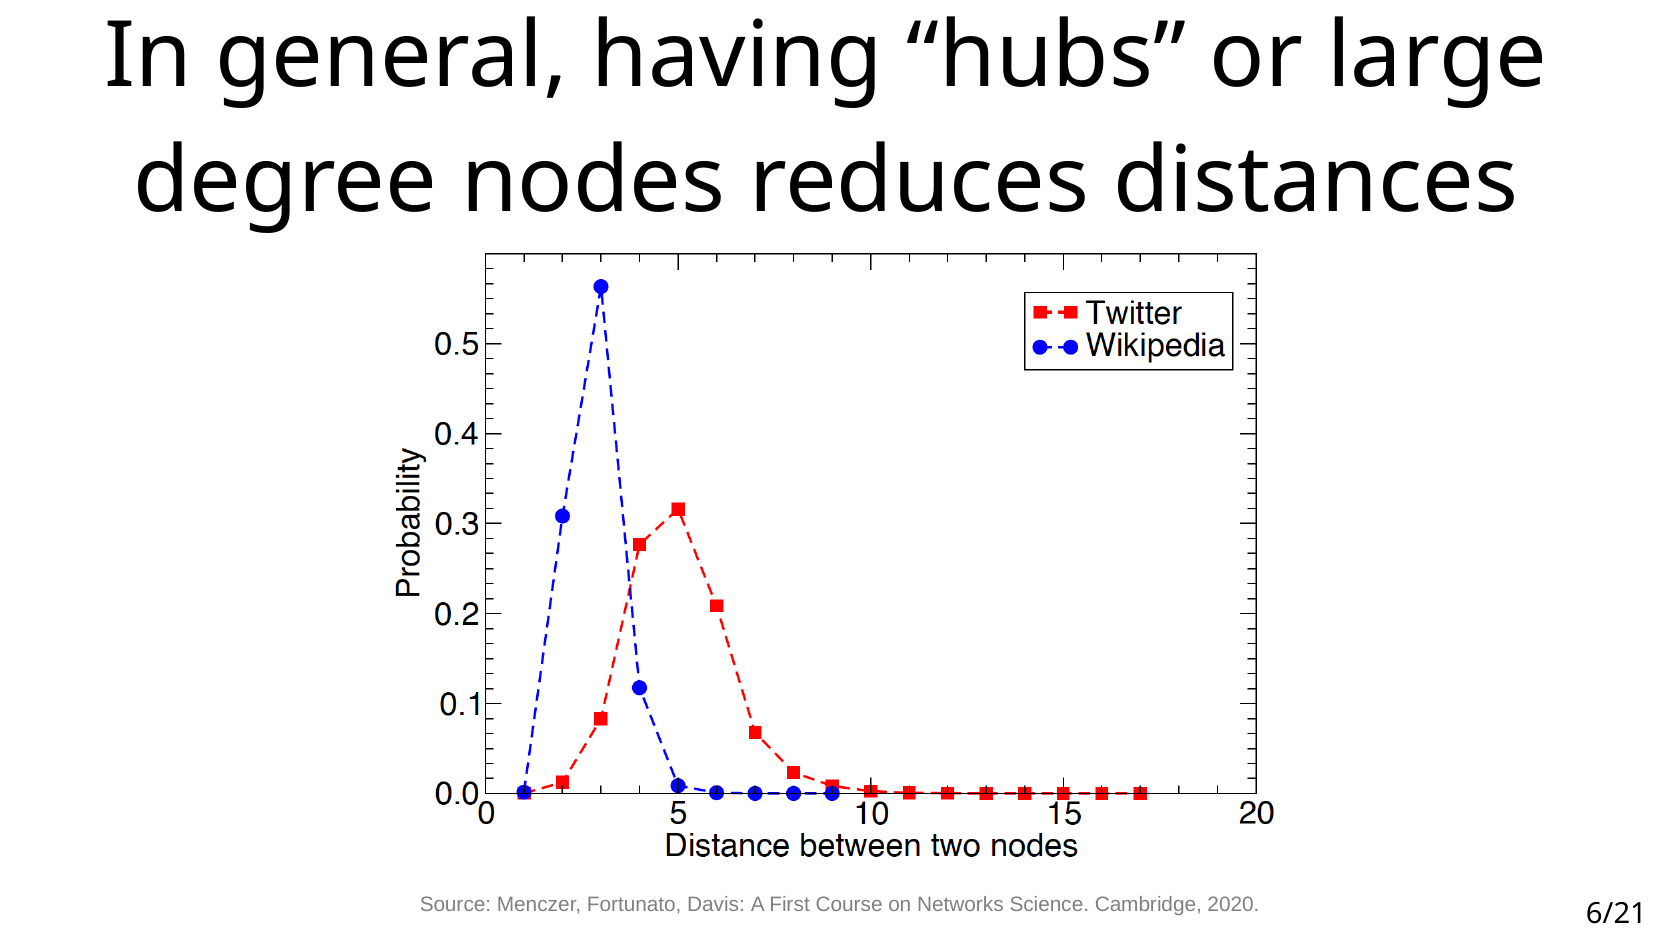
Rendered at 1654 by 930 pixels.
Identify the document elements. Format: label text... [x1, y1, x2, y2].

title In general, having “hubs” or large degree nodes reduces distances [82, 0, 1571, 243]
picture [387, 236, 1282, 871]
text_box Source: Menczer, Fortunato, Davis: A First Course on Networks Science. Cambridge, 2020. [405, 885, 1275, 924]
